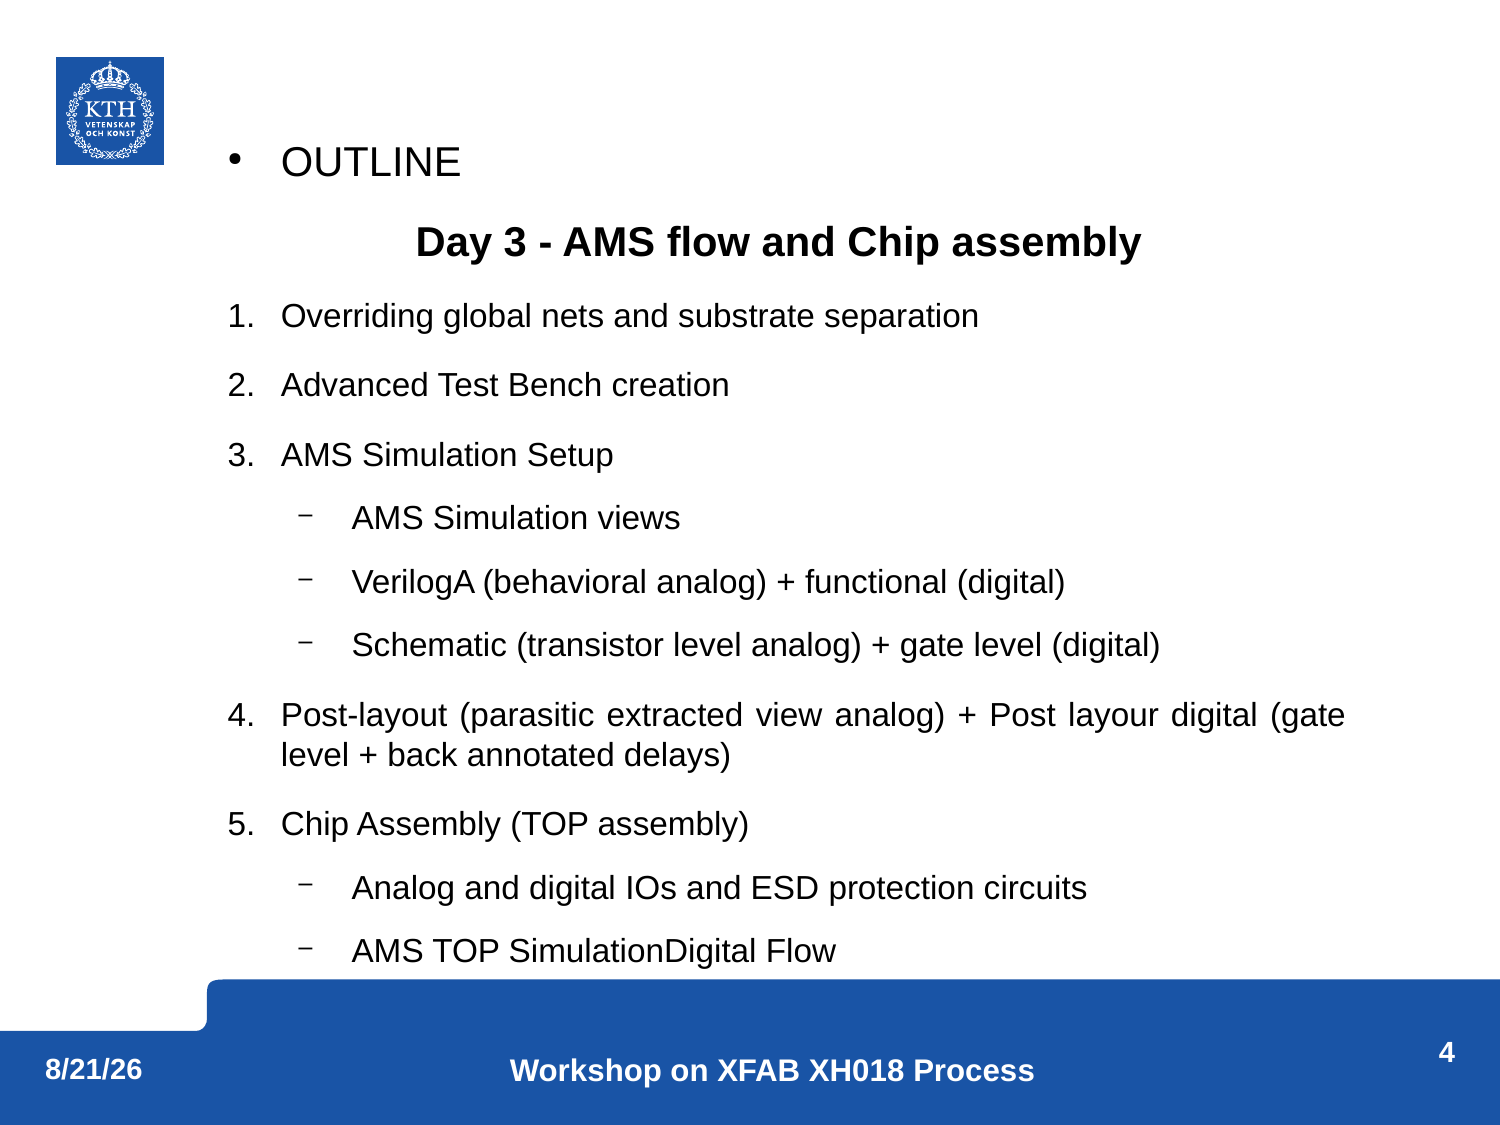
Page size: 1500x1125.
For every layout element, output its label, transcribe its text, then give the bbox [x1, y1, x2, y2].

list OUTLINE Day 3 - AMS flow and Chip assembly Overriding global nets and substrate separation Advanced Test Bench creation AMS Simulation Setup AMS Simulation views VerilogA (behavioral analog) + functional (digital) Schematic (transistor level analog) + gate level (digital) Post-layout (parasitic extracted view analog) + Post layour digital (gate level + back annotated delays) Chip Assembly (TOP assembly) Analog and digital IOs and ESD protection circuits AMS TOP SimulationDigital Flow [210, 135, 1348, 804]
title [265, 66, 1404, 176]
